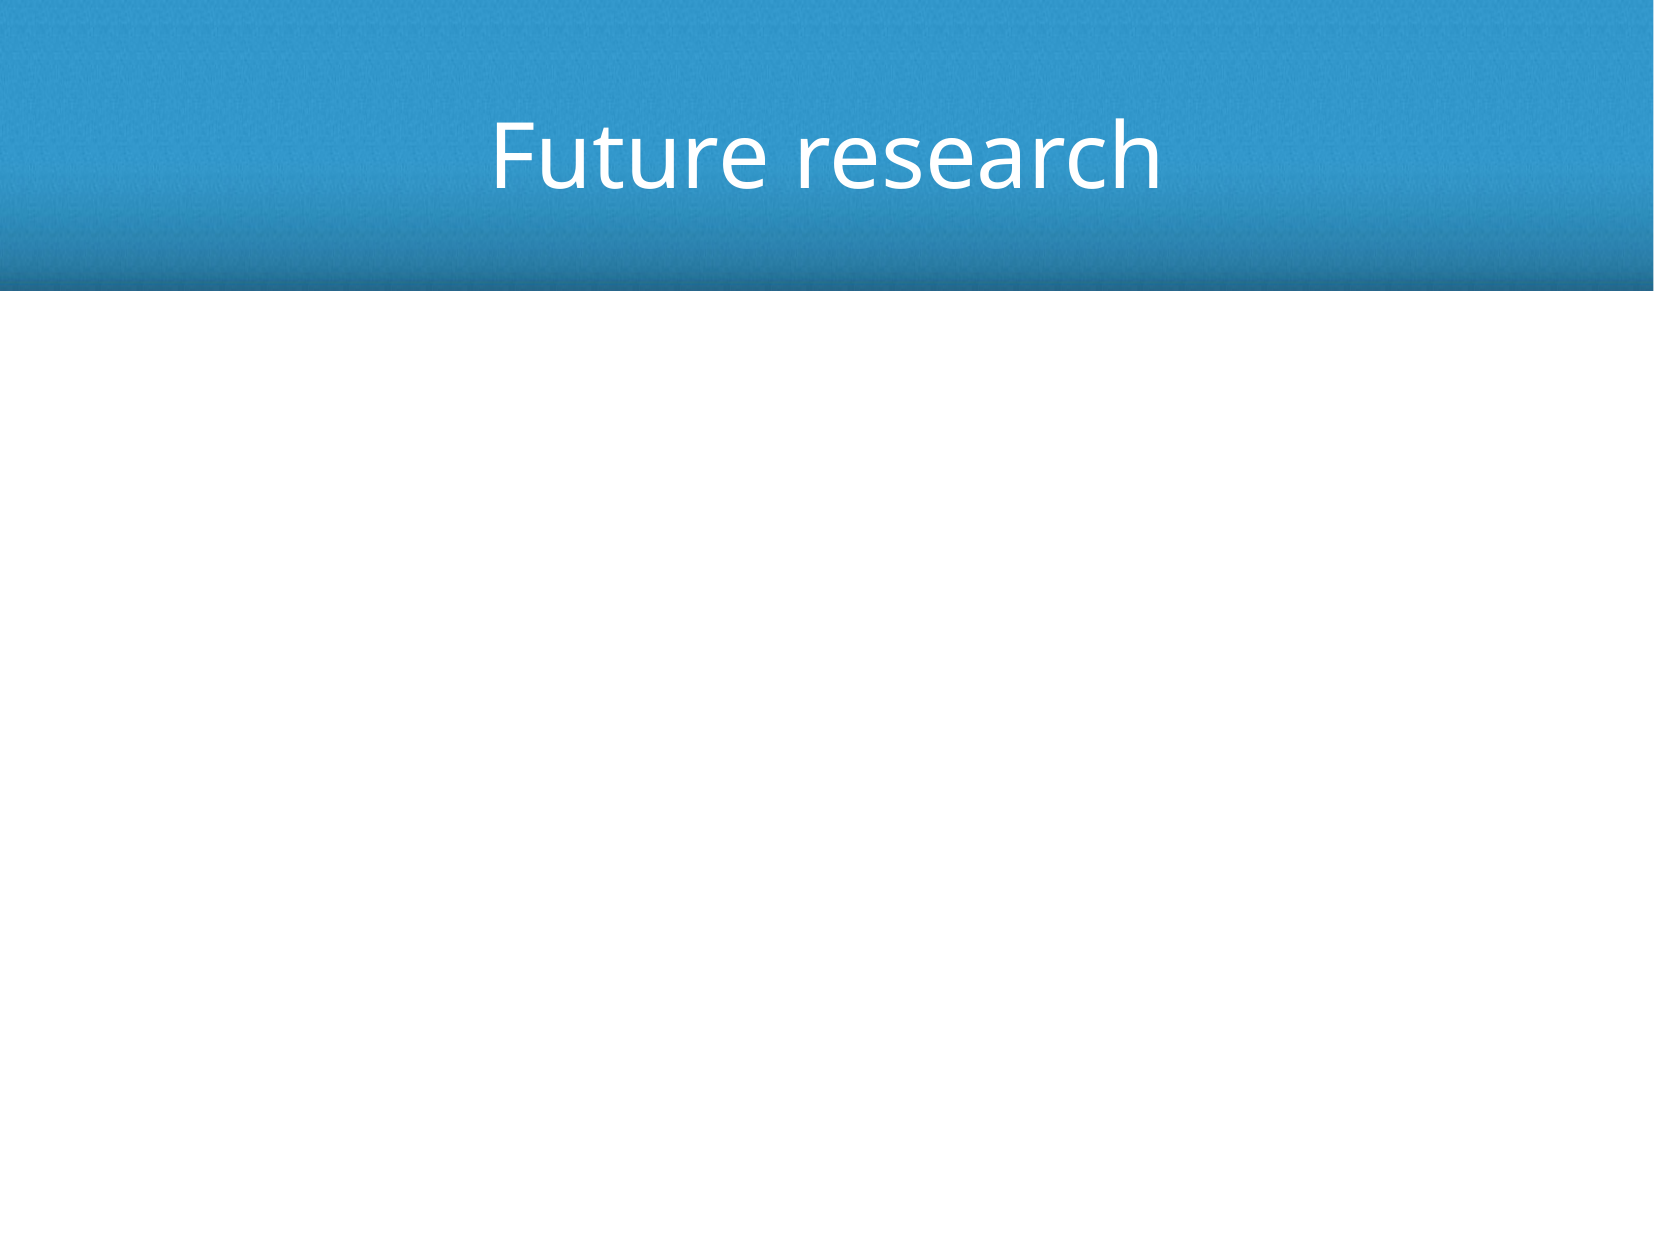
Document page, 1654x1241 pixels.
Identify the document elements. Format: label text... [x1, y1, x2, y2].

title Future research [82, 49, 1571, 257]
picture [0, 0, 1654, 291]
